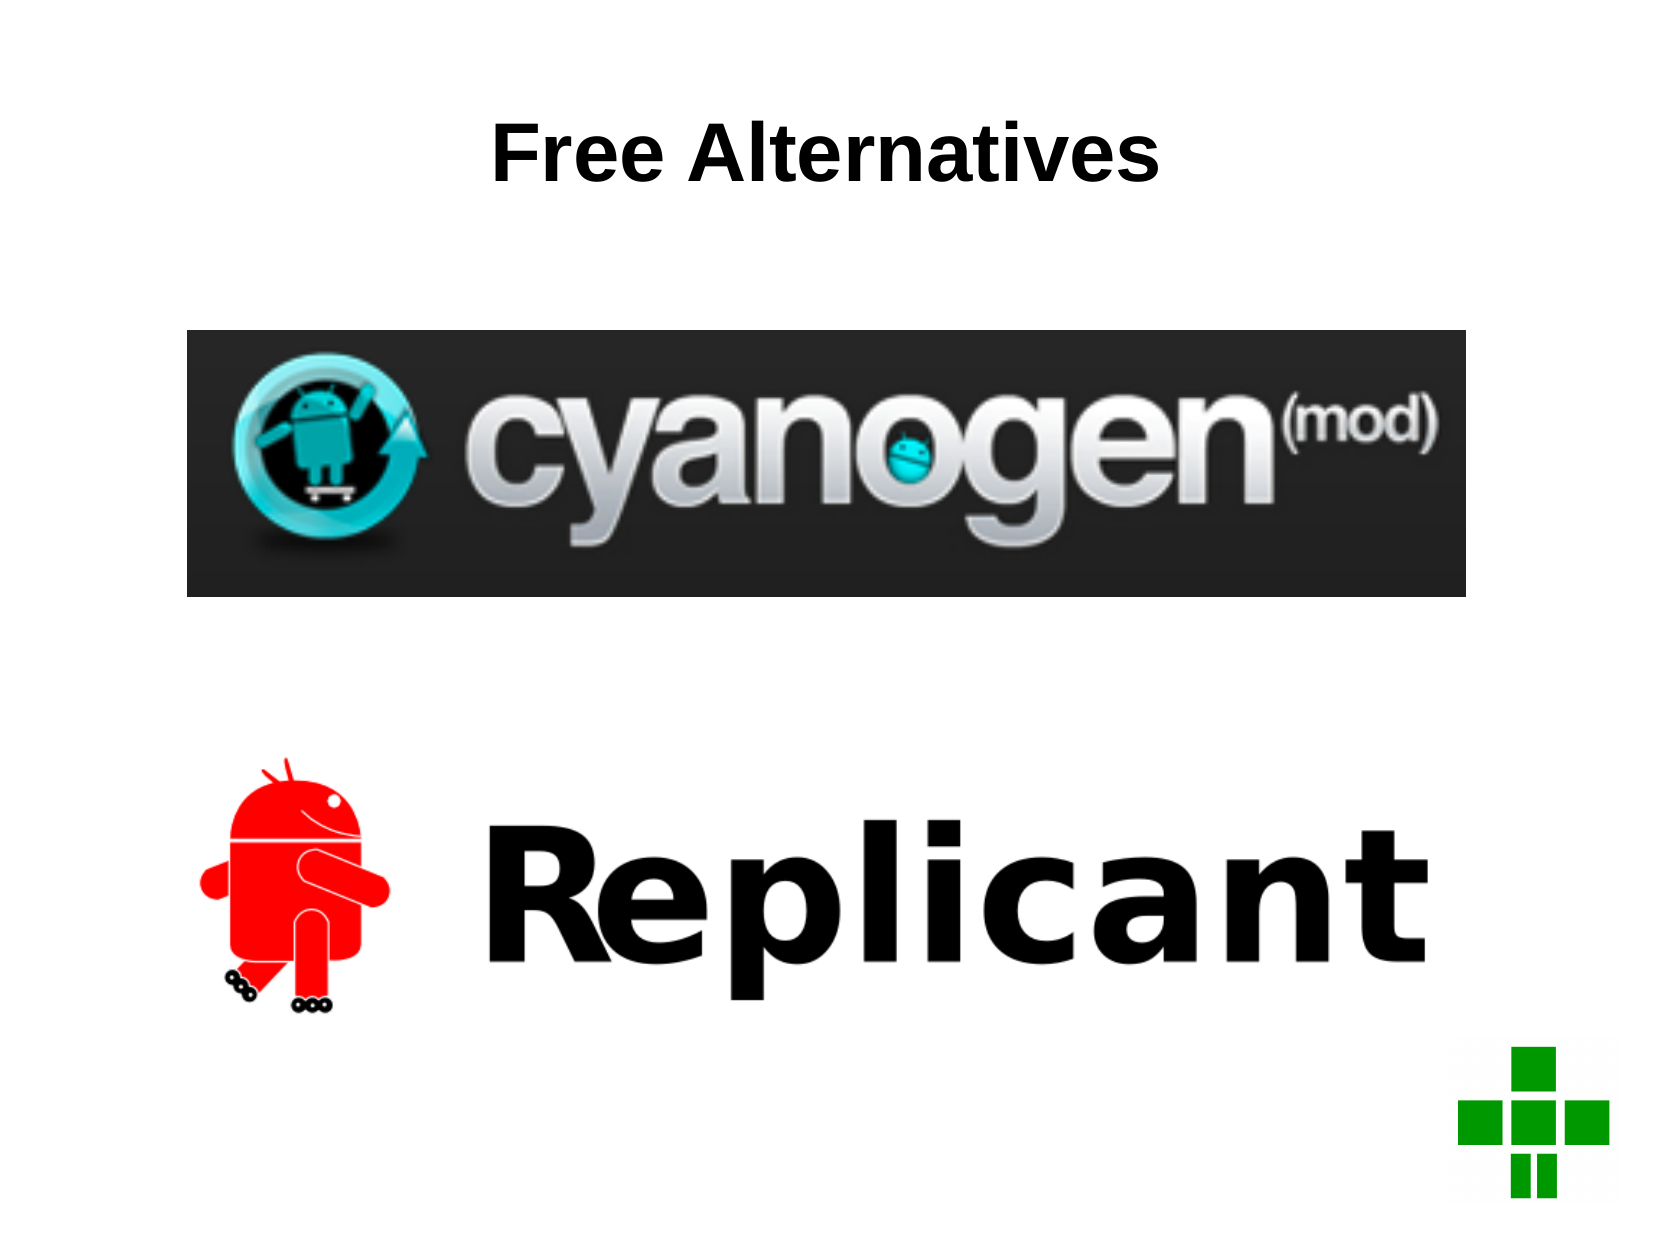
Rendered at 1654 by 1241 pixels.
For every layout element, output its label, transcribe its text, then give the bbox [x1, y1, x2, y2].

title Free Alternatives [82, 49, 1571, 257]
subtitle [82, 257, 1538, 1069]
picture [1449, 1035, 1619, 1205]
